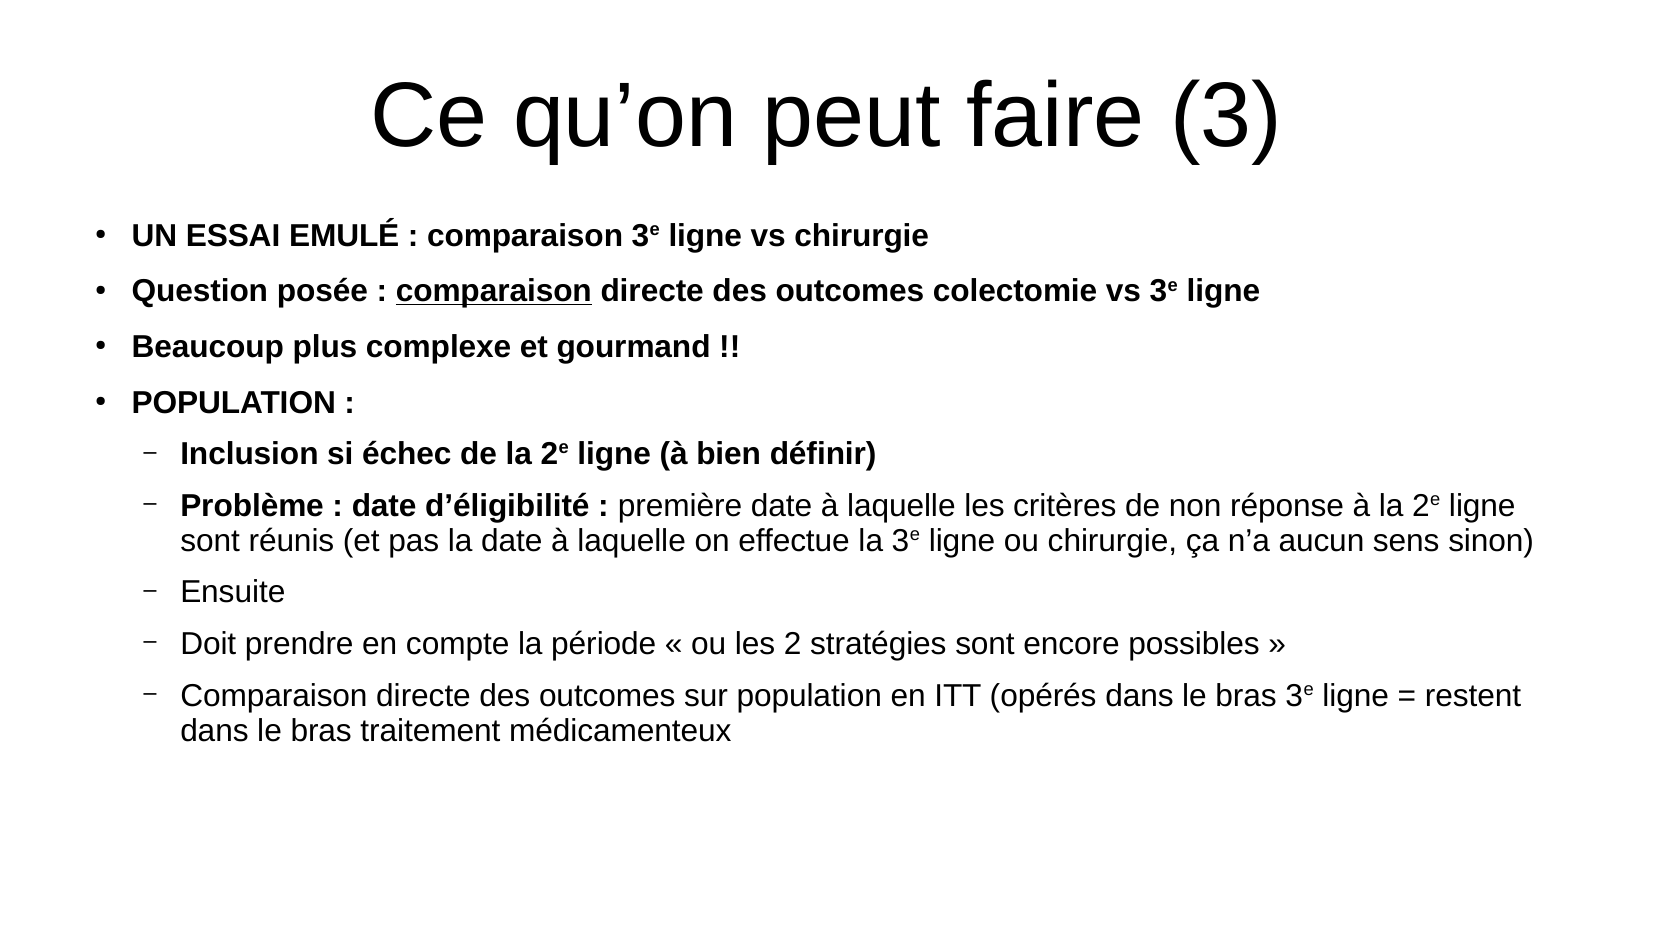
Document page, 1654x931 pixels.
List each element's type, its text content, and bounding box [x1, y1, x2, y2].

title Ce qu’on peut faire (3) [82, 37, 1571, 193]
list UN ESSAI EMULÉ : comparaison 3e ligne vs chirurgie Question posée : comparaison directe des outcomes colectomie vs 3e ligne Beaucoup plus complexe et gourmand !! POPULATION : Inclusion si échec de la 2e ligne (à bien définir) Problème : date d’éligibilité : première date à laquelle les critères de non réponse à la 2e ligne sont réunis (et pas la date à laquelle on effectue la 3e ligne ou chirurgie, ça n’a aucun sens sinon) Ensuite Doit prendre en compte la période « ou les 2 stratégies sont encore possibles » Comparaison directe des outcomes sur population en ITT (opérés dans le bras 3e ligne = restent dans le bras traitement médicamenteux [82, 217, 1536, 758]
